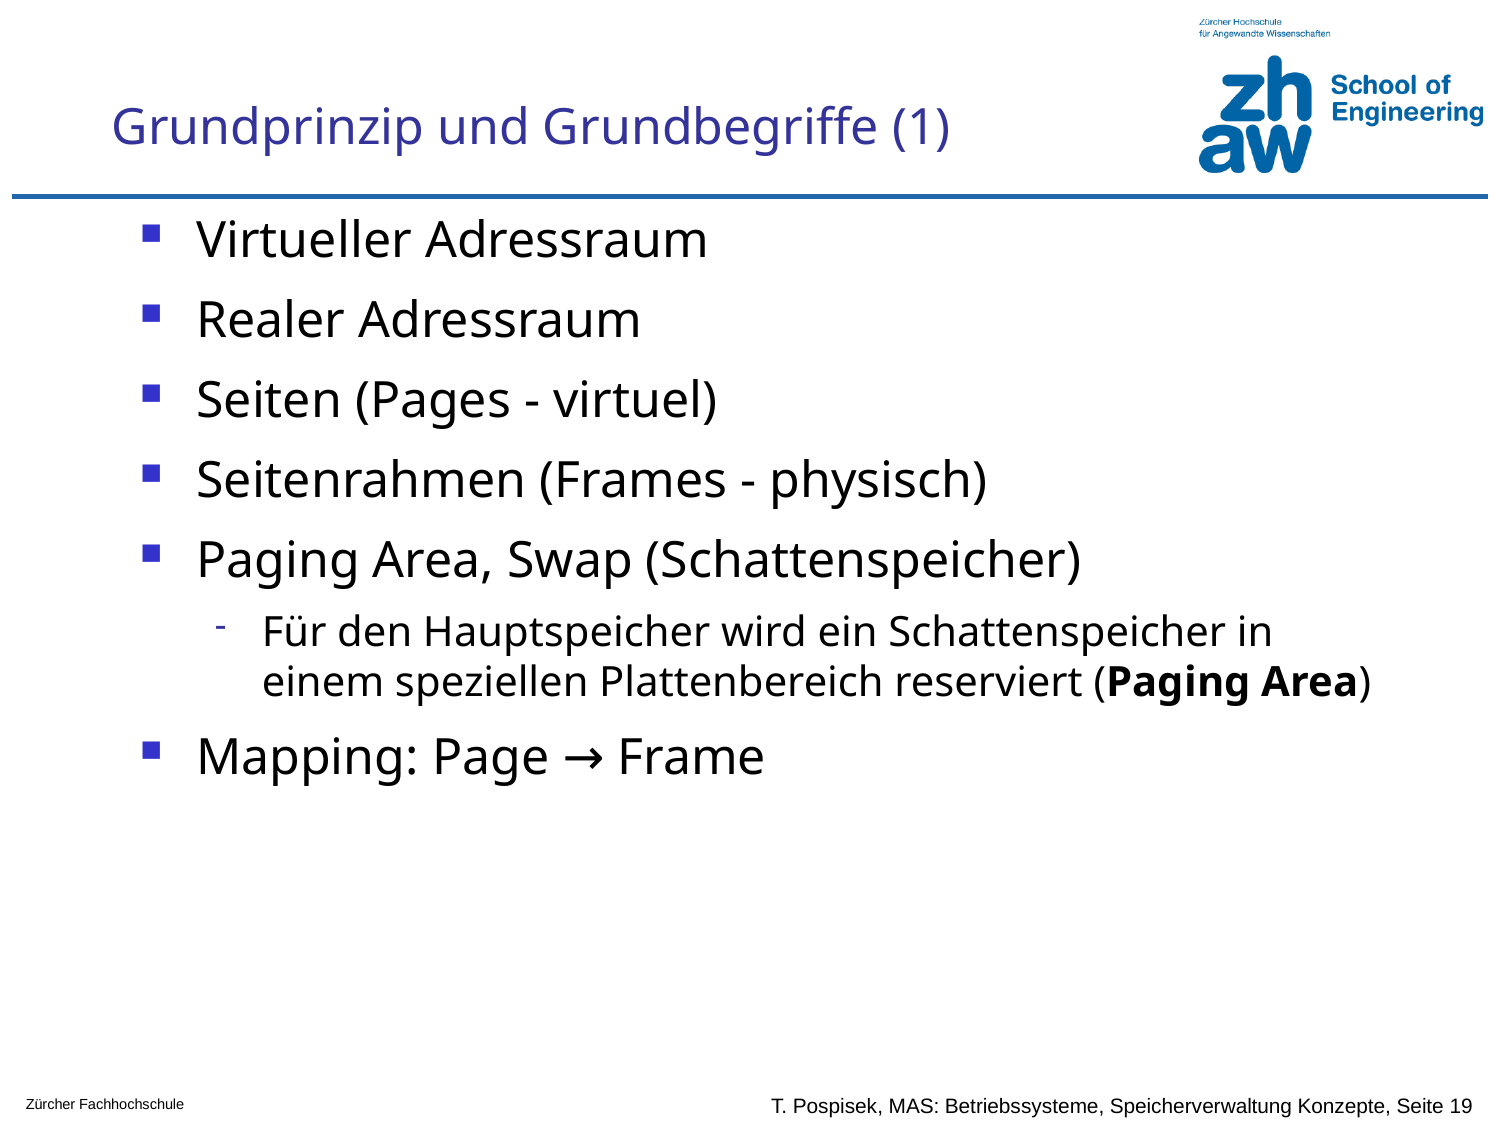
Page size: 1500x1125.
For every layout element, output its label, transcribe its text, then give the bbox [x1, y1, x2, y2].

title Grundprinzip und Grundbegriffe (1) [96, 50, 1375, 163]
picture [1199, 19, 1483, 173]
list Virtueller Adressraum Realer Adressraum Seiten (Pages - virtuel) Seitenrahmen (Frames - physisch) Paging Area, Swap (Schattenspeicher) Für den Hauptspeicher wird ein Schattenspeicher in einem speziellen Plattenbereich reserviert (Paging Area) Mapping: Page → Frame [125, 200, 1417, 932]
